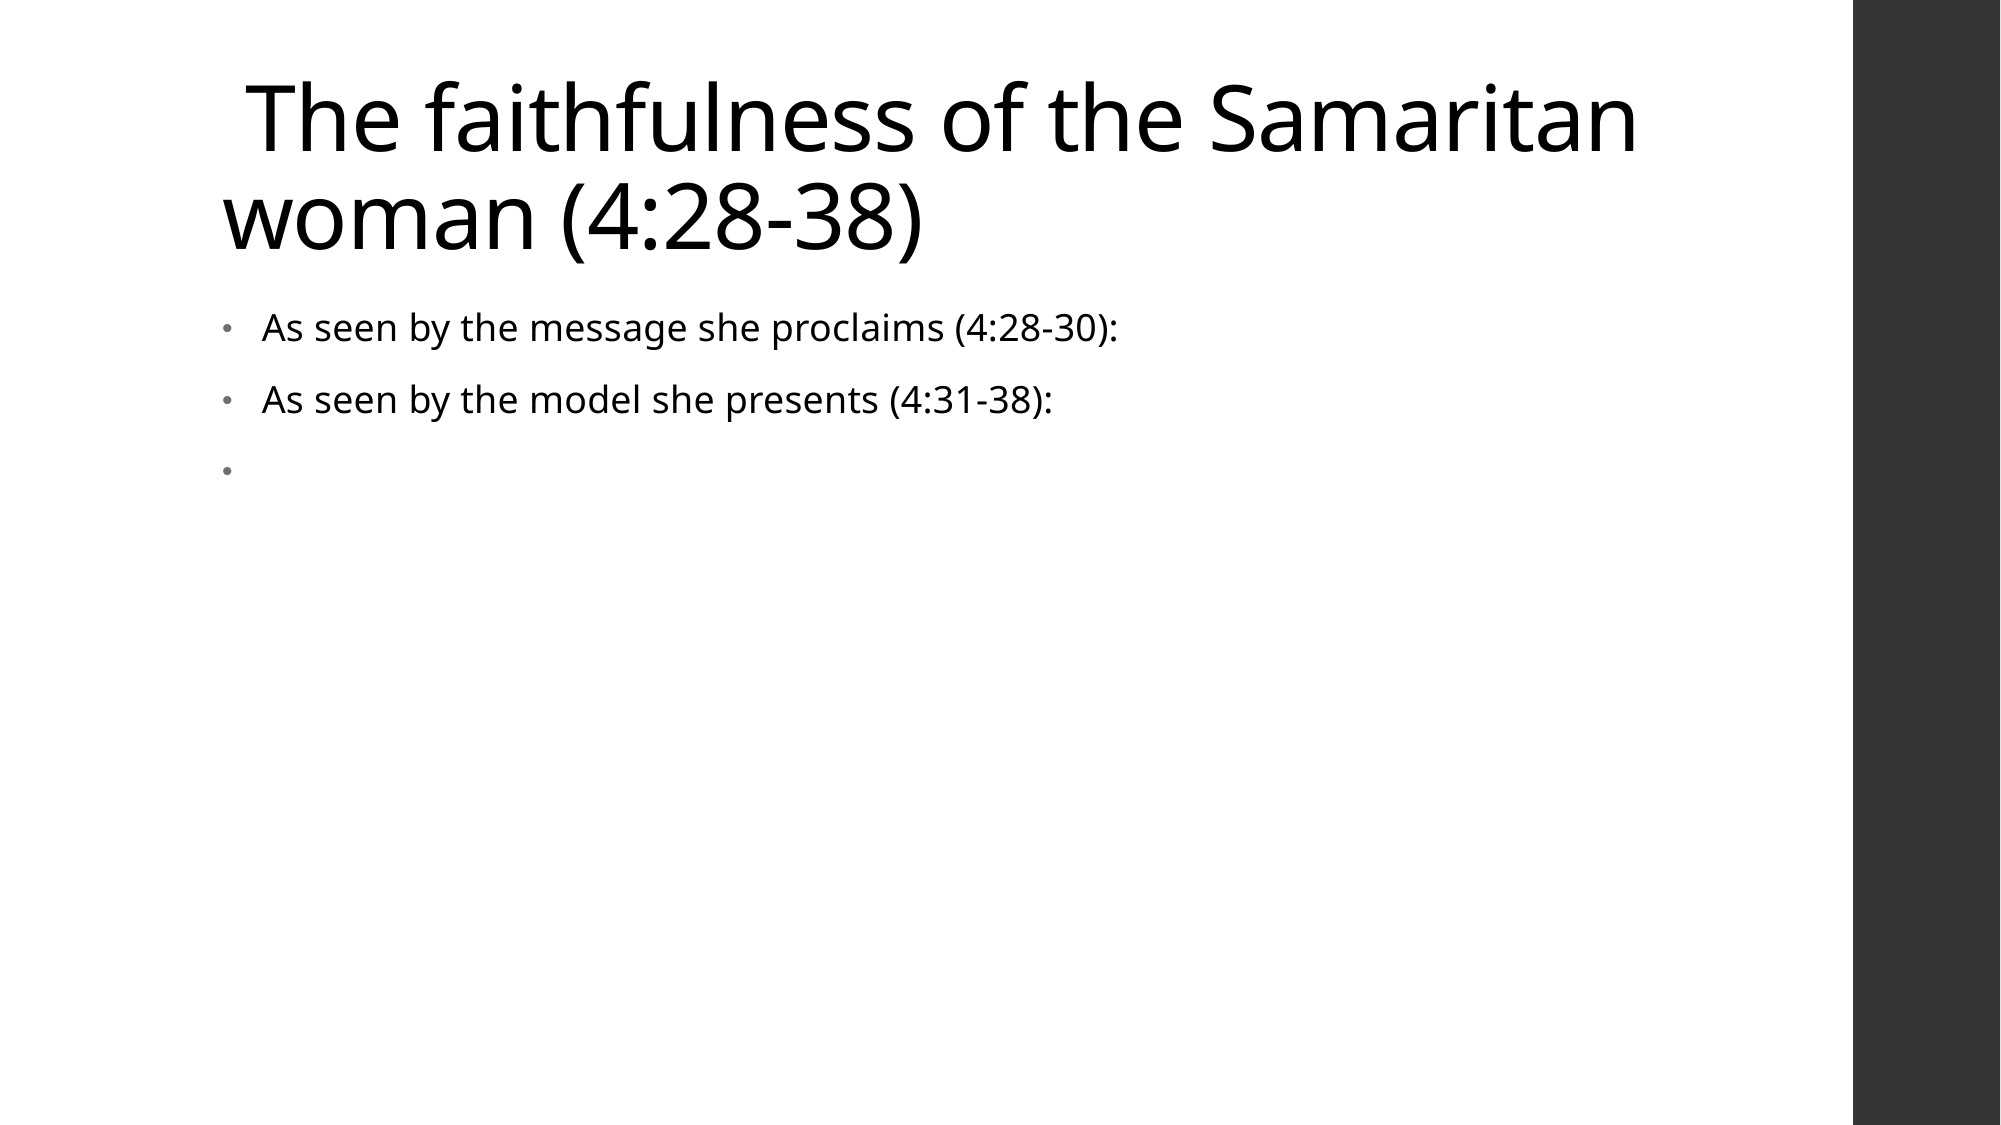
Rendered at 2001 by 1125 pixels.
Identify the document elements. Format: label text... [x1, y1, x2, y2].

title The faithfulness of the Samaritan woman (4:28-38) [206, 60, 1797, 278]
list As seen by the message she proclaims (4:28-30): As seen by the model she presents (4:31-38): [206, 299, 1617, 1014]
